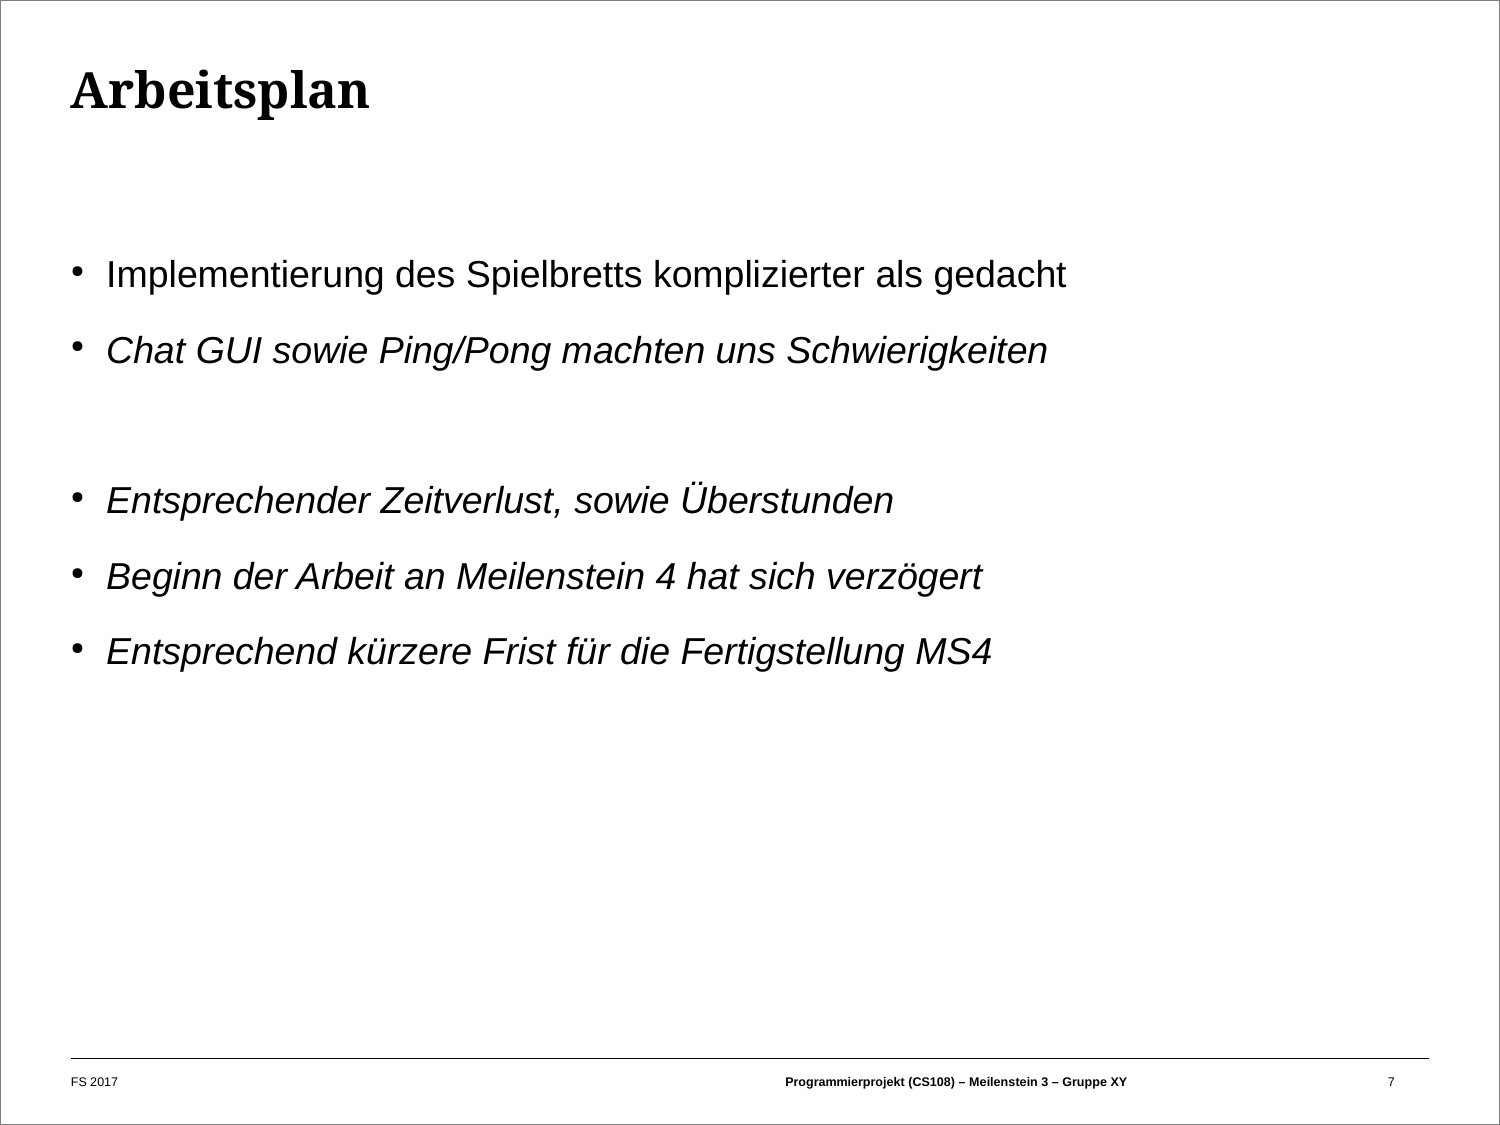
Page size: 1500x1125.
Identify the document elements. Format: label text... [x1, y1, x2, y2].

list Implementierung des Spielbretts komplizierter als gedacht Chat GUI sowie Ping/Pong machten uns Schwierigkeiten Entsprechender Zeitverlust, sowie Überstunden Beginn der Arbeit an Meilenstein 4 hat sich verzögert Entsprechend kürzere Frist für die Fertigstellung MS4 [70, 249, 1430, 1024]
text_box FS 2017 [70, 1070, 425, 1100]
text_box Programmierprojekt (CS108) – Meilenstein 3 – Gruppe XY [785, 1070, 1377, 1100]
text_box <number> [1387, 1070, 1430, 1100]
title Arbeitsplan [70, 66, 1430, 191]
